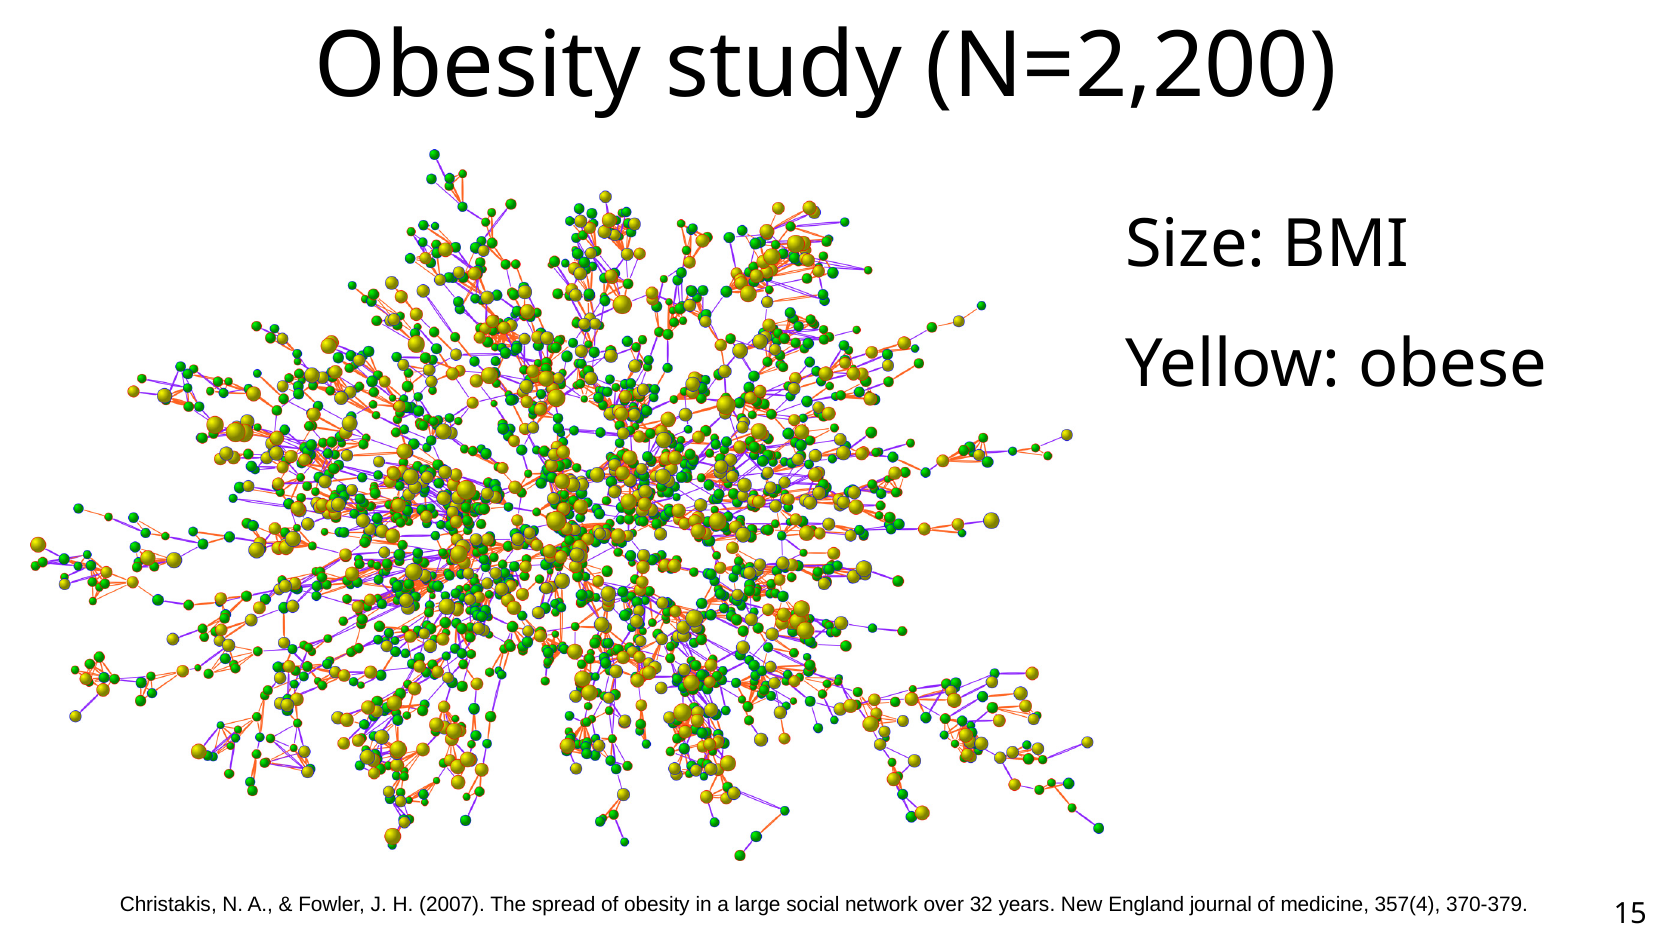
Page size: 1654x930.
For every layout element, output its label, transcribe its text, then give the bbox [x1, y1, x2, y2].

text_box Christakis, N. A., & Fowler, J. H. (2007). The spread of obesity in a large social network over 32 years. New England journal of medicine, 357(4), 370-379. [105, 885, 1544, 920]
picture [30, 149, 1104, 861]
title Obesity study (N=2,200) [82, 1, 1571, 120]
list Size: BMI Yellow: obese [1125, 194, 1571, 793]
